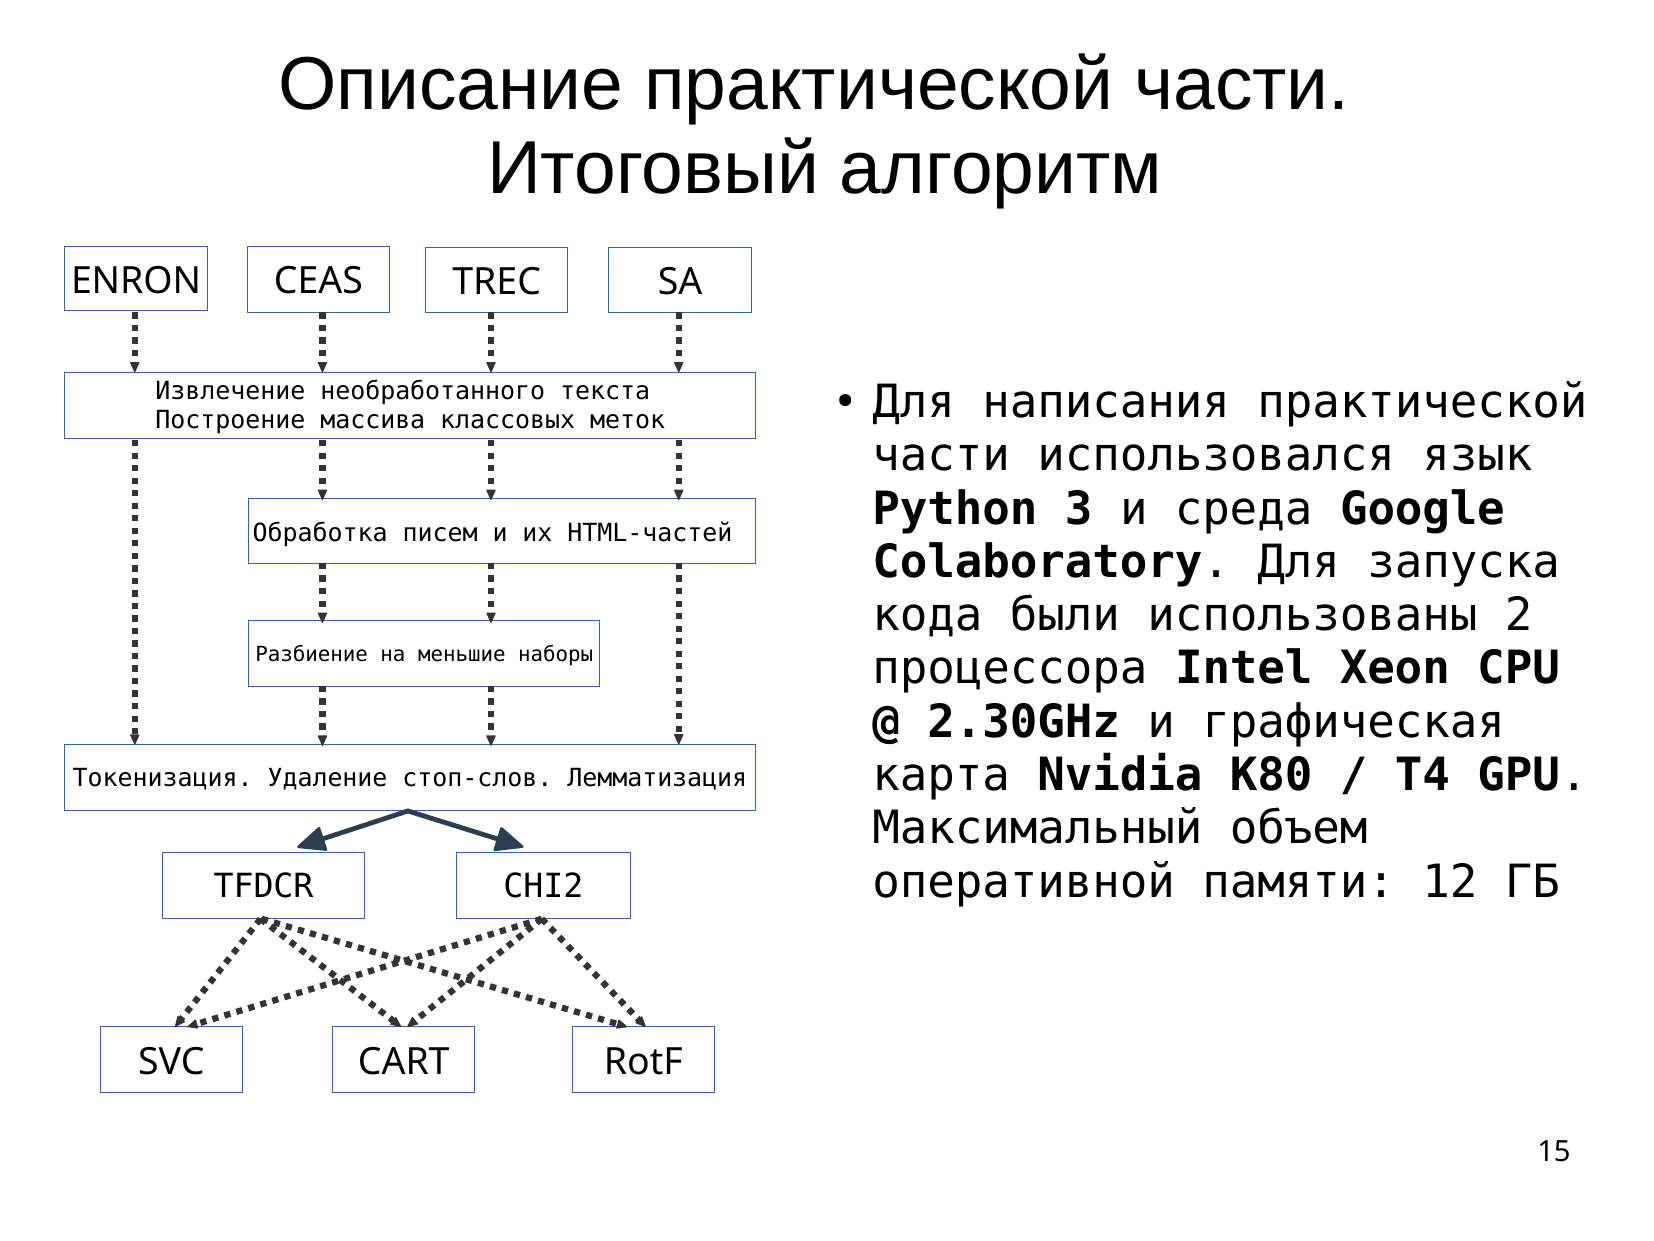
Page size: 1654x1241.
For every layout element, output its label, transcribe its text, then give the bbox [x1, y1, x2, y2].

text_box Разбиение на меньшие наборы [248, 620, 600, 687]
text_box CHI2 [456, 852, 631, 919]
text_box ENRON [64, 246, 208, 311]
text_box CEAS [247, 246, 390, 313]
text_box Для написания практической части использовался язык Python 3 и среда Google Colaboratory. Для запуска кода были использованы 2 процессора Intel Xeon CPU @ 2.30GHz и графическая карта Nvidia K80 / T4 GPU. Максимальный объем оперативной памяти: 12 ГБ [822, 367, 1603, 1075]
text_box TREC [425, 247, 568, 313]
text_box SA [608, 247, 752, 313]
text_box Извлечение необработанного текста Построение массива классовых меток [64, 372, 756, 439]
text_box Москва, 2020 г. [1286, 1140, 1654, 1193]
text_box Токенизация. Удаление стоп-слов. Лемматизация [64, 744, 756, 811]
text_box SVC [100, 1026, 243, 1093]
text_box RotF [572, 1026, 715, 1093]
text_box TFDCR [162, 852, 365, 919]
title Описание практической части. Итоговый алгоритм [0, 52, 1651, 199]
text_box Обработка писем и их HTML-частей [248, 498, 756, 564]
text_box CART [332, 1026, 475, 1093]
